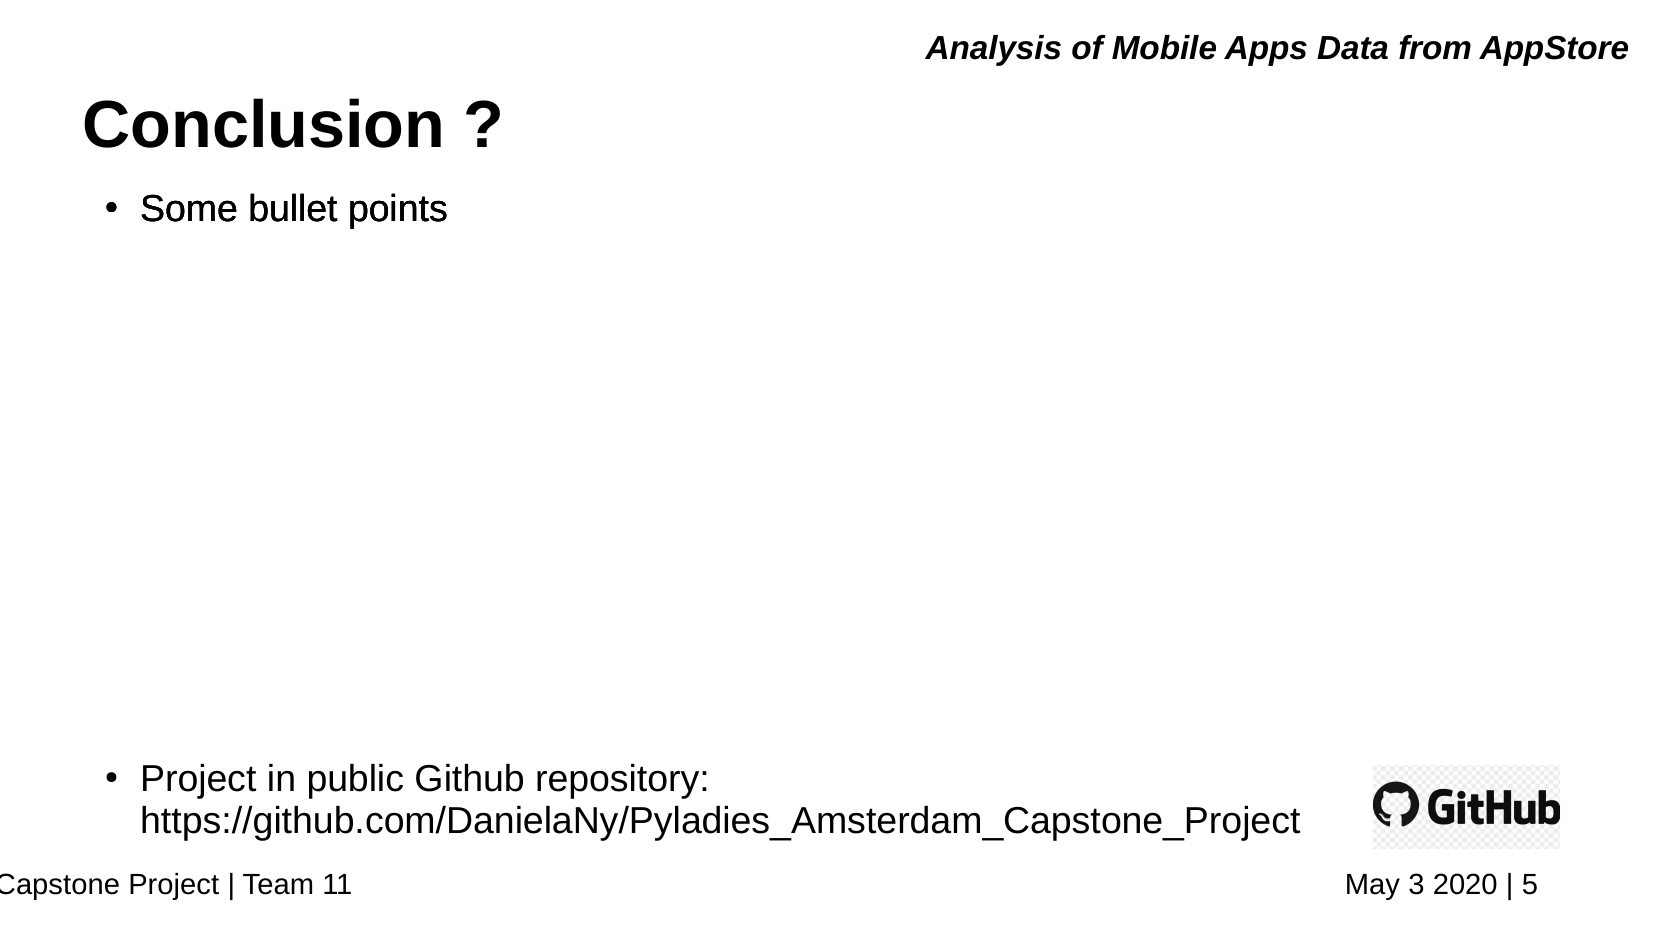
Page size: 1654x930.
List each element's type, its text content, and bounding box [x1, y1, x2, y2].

text_box Some bullet points [90, 180, 1546, 237]
text_box Capstone Project | Team 11 May 3 2020 | <number> [39, 860, 1611, 918]
text_box Project in public Github repository: https://github.com/DanielaNy/Pyladies_Amsterdam_Capstone_Project [90, 750, 1546, 849]
title Conclusion ? [82, 86, 1571, 162]
picture [1372, 765, 1561, 849]
title Analysis of Mobile Apps Data from AppStore [40, 14, 1631, 83]
